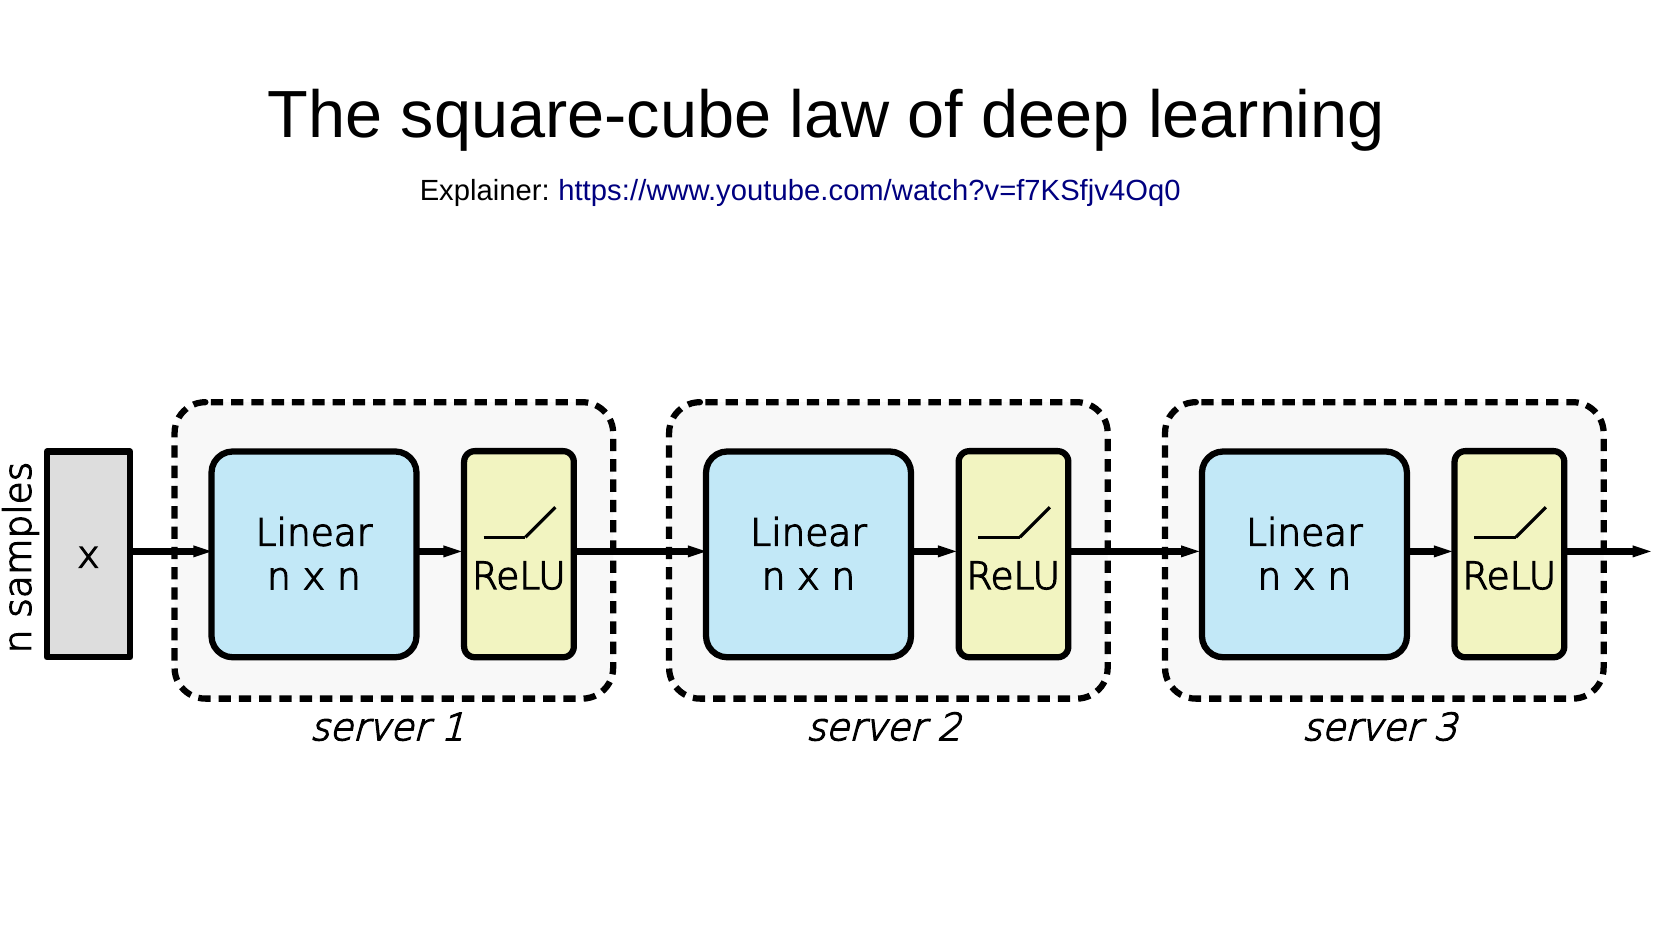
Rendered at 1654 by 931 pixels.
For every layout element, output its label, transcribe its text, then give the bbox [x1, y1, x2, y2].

text_box [669, 402, 1108, 699]
text_box server 3 [1287, 698, 1496, 757]
text_box Explainer: https://www.youtube.com/watch?v=f7KSfjv4Oq0 [405, 166, 1248, 247]
text_box Linear n x n [706, 451, 912, 658]
text_box Linear n x n [211, 451, 417, 658]
text_box server 2 [791, 698, 999, 757]
text_box [174, 402, 614, 699]
text_box Loss [1642, 522, 1654, 625]
text_box ReLU [464, 451, 574, 658]
text_box ReLU [1454, 451, 1565, 658]
text_box [1165, 402, 1604, 699]
text_box ReLU [958, 451, 1069, 658]
text_box Linear n x n [1201, 451, 1407, 658]
text_box server 1 [295, 698, 503, 757]
title The square-cube law of deep learning [82, 37, 1571, 193]
text_box n samples [0, 422, 135, 693]
